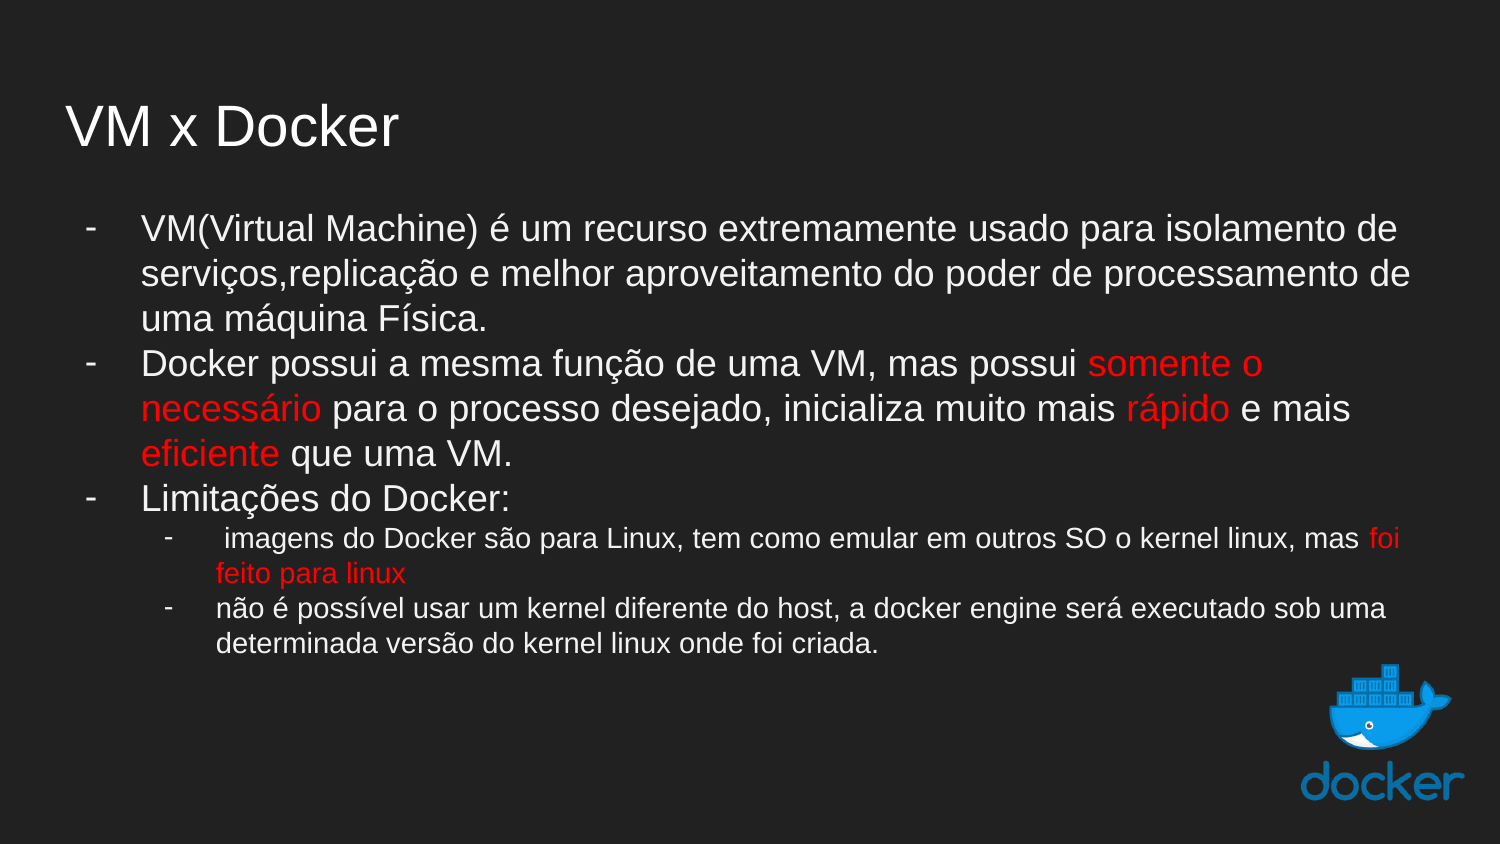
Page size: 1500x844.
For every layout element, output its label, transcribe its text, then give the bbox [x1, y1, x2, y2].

text_box VM(Virtual Machine) é um recurso extremamente usado para isolamento de serviços,replicação e melhor aproveitamento do poder de processamento de uma máquina Física. Docker possui a mesma função de uma VM, mas possui somente o necessário para o processo desejado, inicializa muito mais rápido e mais eficiente que uma VM. Limitações do Docker: imagens do Docker são para Linux, tem como emular em outros SO o kernel linux, mas foi feito para linux não é possível usar um kernel diferente do host, a docker engine será executado sob uma determinada versão do kernel linux onde foi criada. [51, 189, 1449, 750]
text_box VM x Docker [51, 72, 1449, 167]
picture [1286, 649, 1479, 815]
